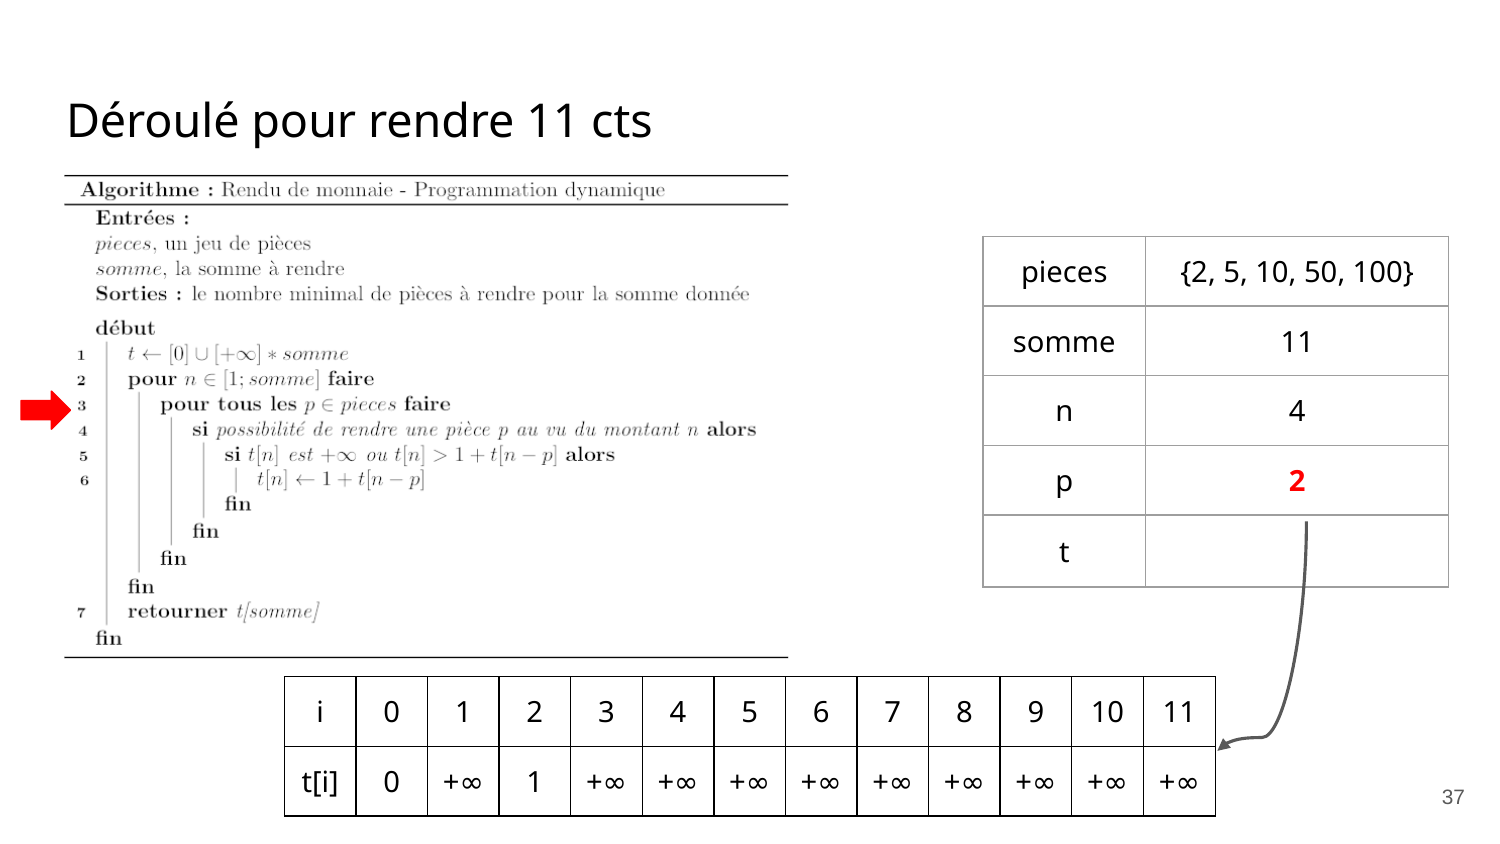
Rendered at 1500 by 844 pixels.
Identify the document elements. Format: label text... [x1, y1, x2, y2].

table_cell +∞ [571, 747, 642, 815]
table_cell somme [984, 307, 1145, 375]
table_header 11 [1144, 677, 1215, 746]
table_header 1 [428, 677, 498, 746]
table_cell +∞ [1144, 747, 1215, 815]
table_cell +∞ [929, 747, 999, 815]
slide_number <numéro> [1389, 764, 1480, 830]
table_cell +∞ [715, 747, 785, 815]
picture [63, 173, 789, 660]
table_cell +∞ [1072, 747, 1143, 815]
table_header 5 [715, 677, 785, 746]
table_header 0 [357, 677, 427, 746]
table_cell 0 [357, 747, 427, 815]
title Déroulé pour rendre 11 cts [51, 72, 1449, 167]
table_cell +∞ [786, 747, 856, 815]
table_cell n [984, 376, 1145, 445]
table_header i [285, 677, 355, 746]
table_cell p [984, 446, 1145, 514]
table_cell 11 [1146, 307, 1448, 375]
table_cell +∞ [1001, 747, 1071, 815]
table_cell +∞ [428, 747, 498, 815]
table_cell t[i] [285, 747, 355, 815]
table_cell 4 [1146, 376, 1448, 445]
table_header 2 [500, 677, 570, 746]
table_header pieces [984, 237, 1145, 305]
text_box [21, 391, 71, 430]
table_cell +∞ [643, 747, 713, 815]
table_header 4 [643, 677, 713, 746]
table_header 8 [929, 677, 999, 746]
table_cell t [984, 516, 1145, 586]
table_cell 1 [500, 747, 570, 815]
table_header 7 [858, 677, 928, 746]
table_cell +∞ [858, 747, 928, 815]
table_header 10 [1072, 677, 1143, 746]
table_header 6 [786, 677, 856, 746]
table_header 3 [571, 677, 642, 746]
table_header {2, 5, 10, 50, 100} [1146, 237, 1448, 305]
table_cell [1146, 516, 1448, 586]
table_cell 2 [1146, 446, 1448, 514]
table_header 9 [1001, 677, 1071, 746]
